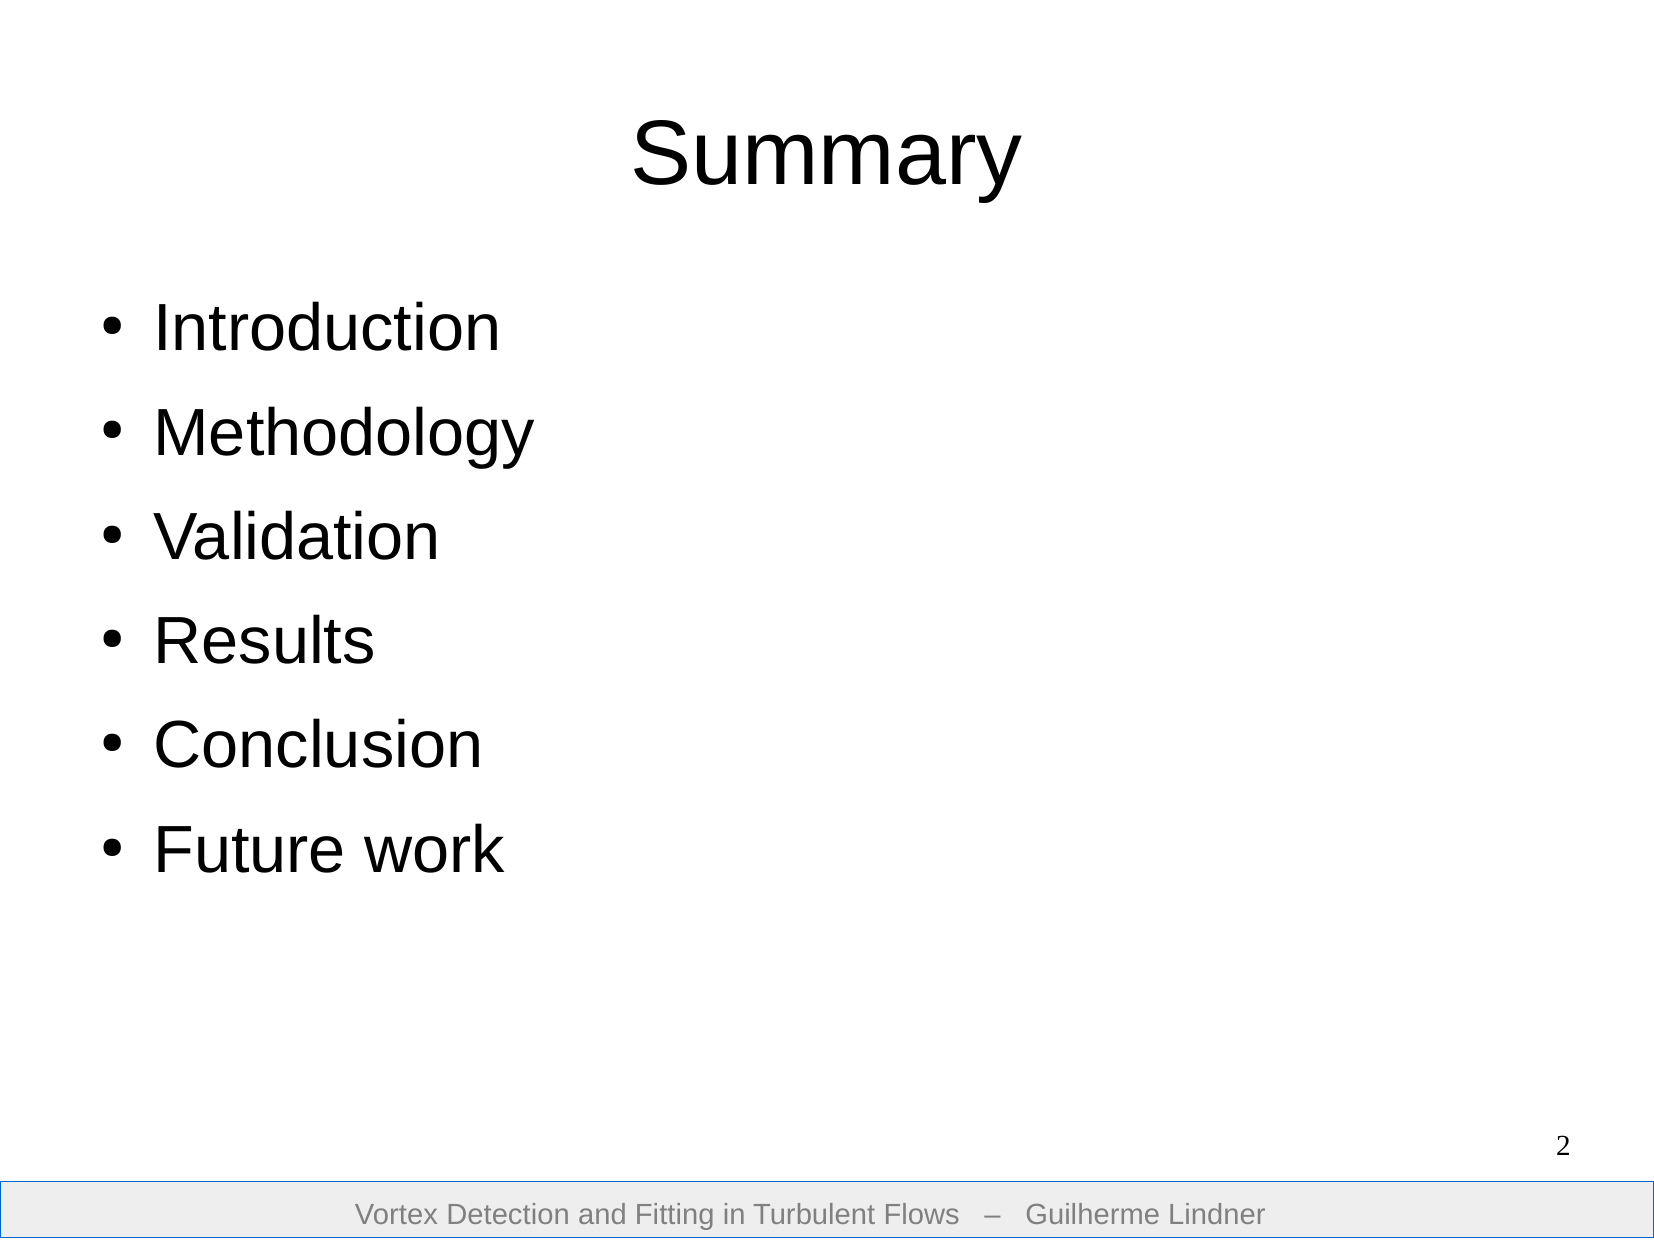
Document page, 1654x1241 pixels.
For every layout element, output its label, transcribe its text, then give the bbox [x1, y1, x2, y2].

title Summary [82, 49, 1571, 257]
list Introduction Methodology Validation Results Conclusion Future work [82, 290, 1571, 1010]
text_box Vortex Detection and Fitting in Turbulent Flows – Guilherme Lindner [340, 1190, 1314, 1241]
text_box [0, 1181, 1654, 1238]
